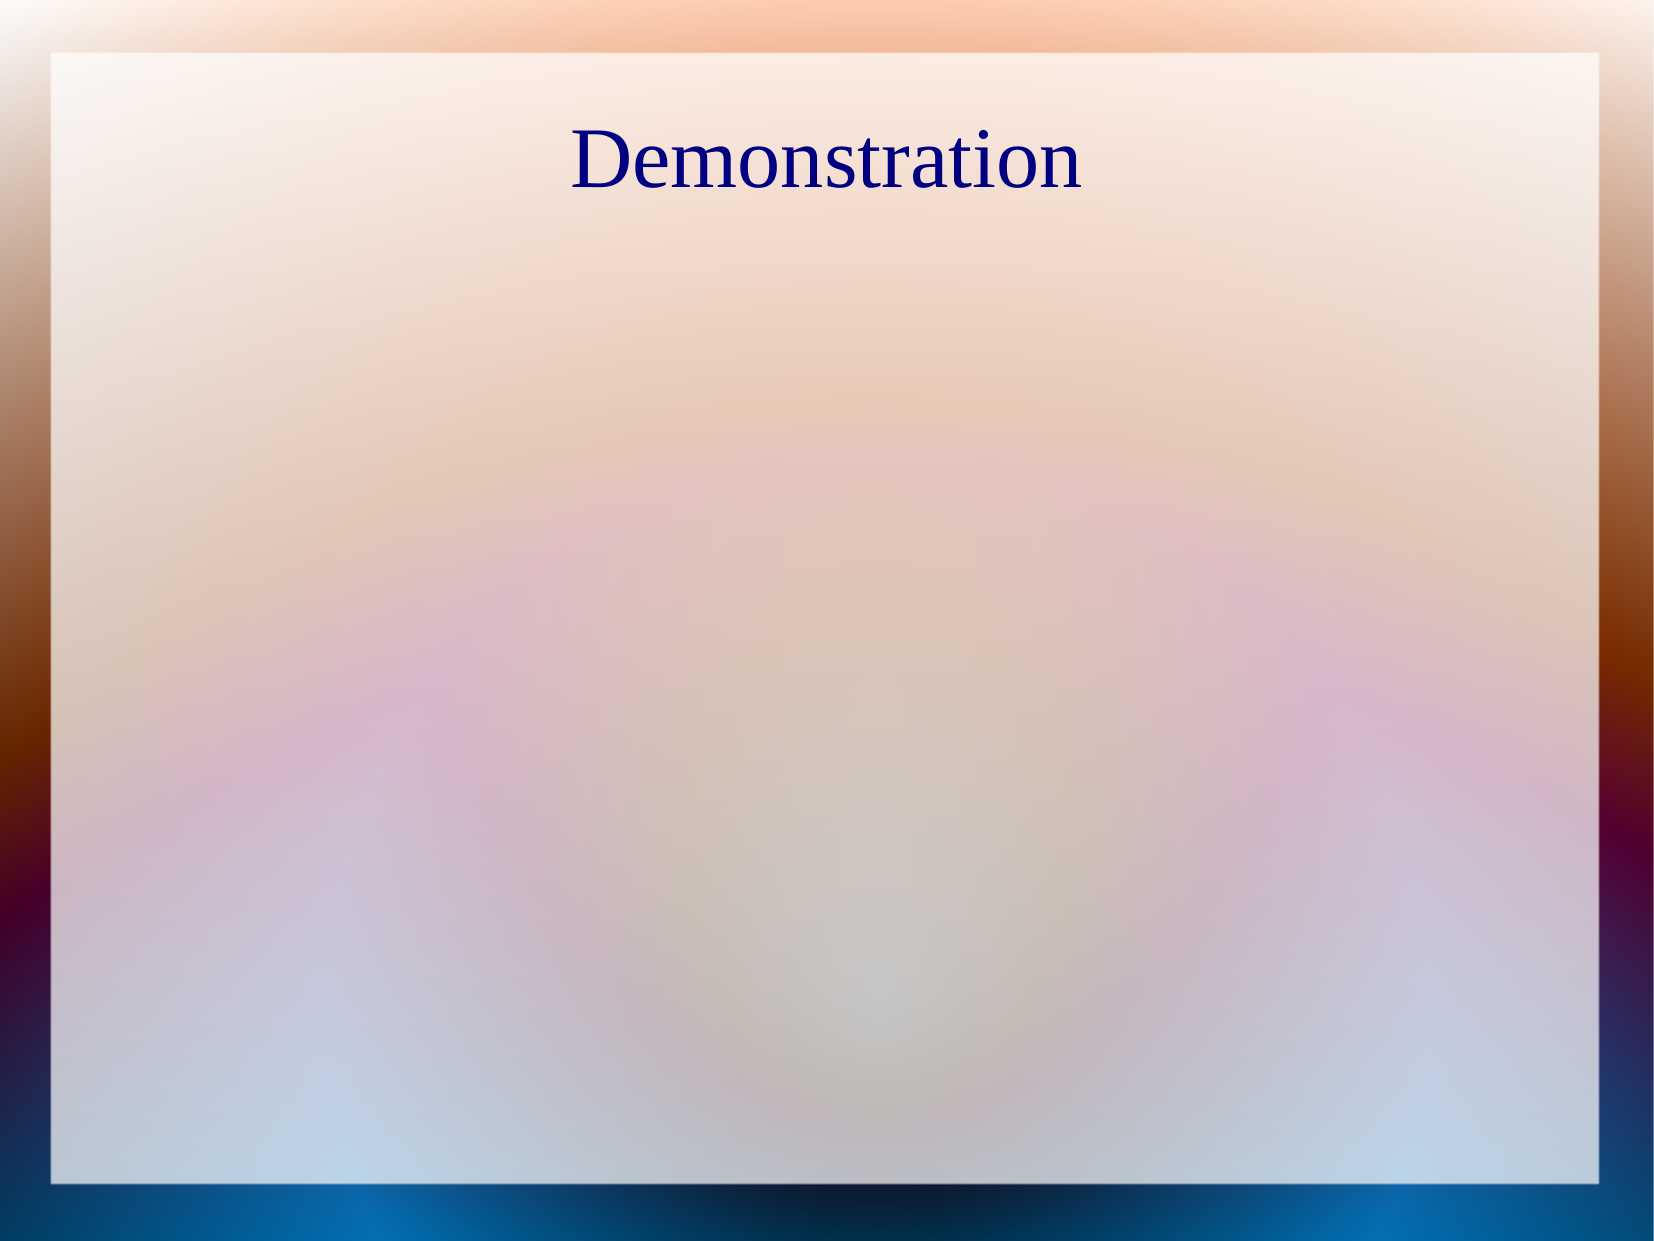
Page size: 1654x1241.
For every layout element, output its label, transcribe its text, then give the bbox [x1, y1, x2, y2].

picture [0, 0, 1654, 1241]
title Demonstration [82, 55, 1571, 263]
